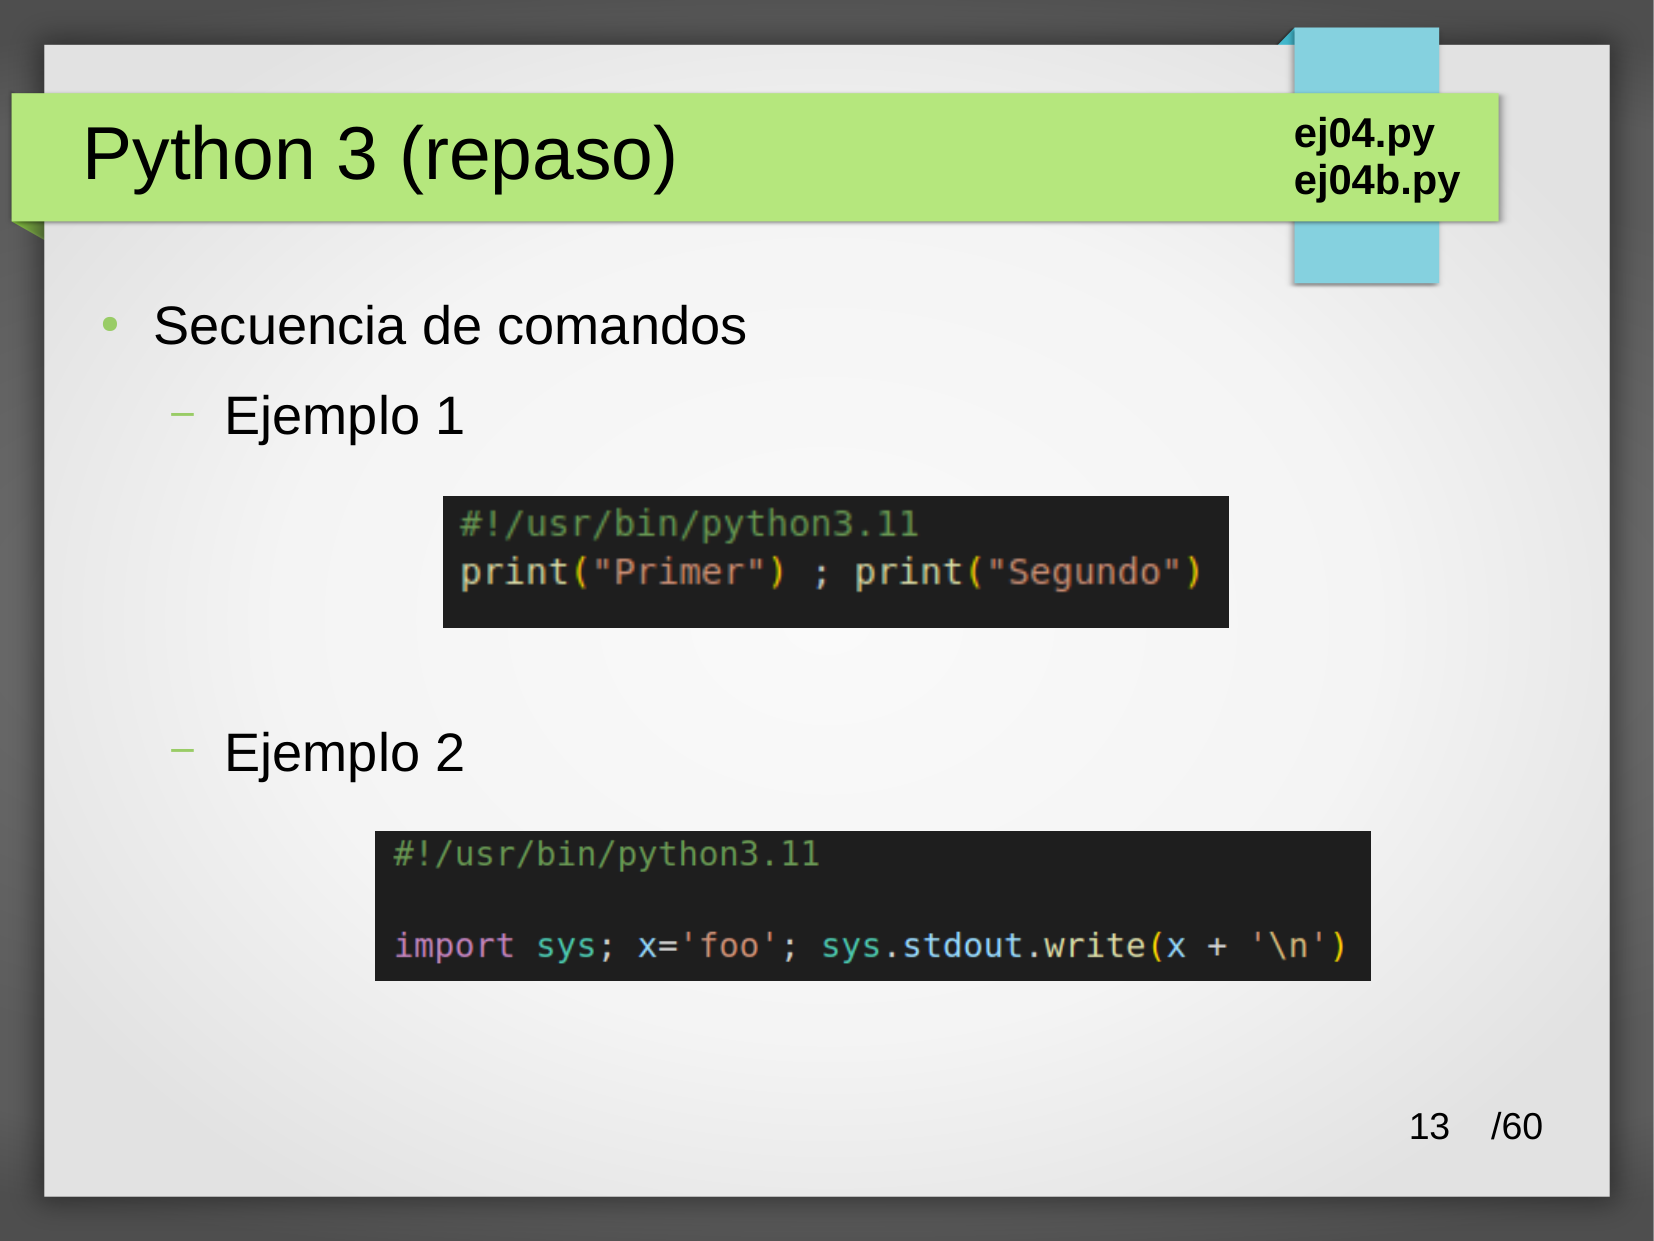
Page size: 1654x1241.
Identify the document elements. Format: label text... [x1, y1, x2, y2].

list Secuencia de comandos Ejemplo 1 Ejemplo 2 [82, 295, 1571, 1015]
picture [0, 0, 1654, 1241]
text_box <número> [1393, 1098, 1476, 1169]
text_box /60 [1476, 1098, 1644, 1169]
text_box ej04.py ej04b.py [1279, 102, 1477, 257]
title Python 3 (repaso) [82, 94, 1264, 213]
